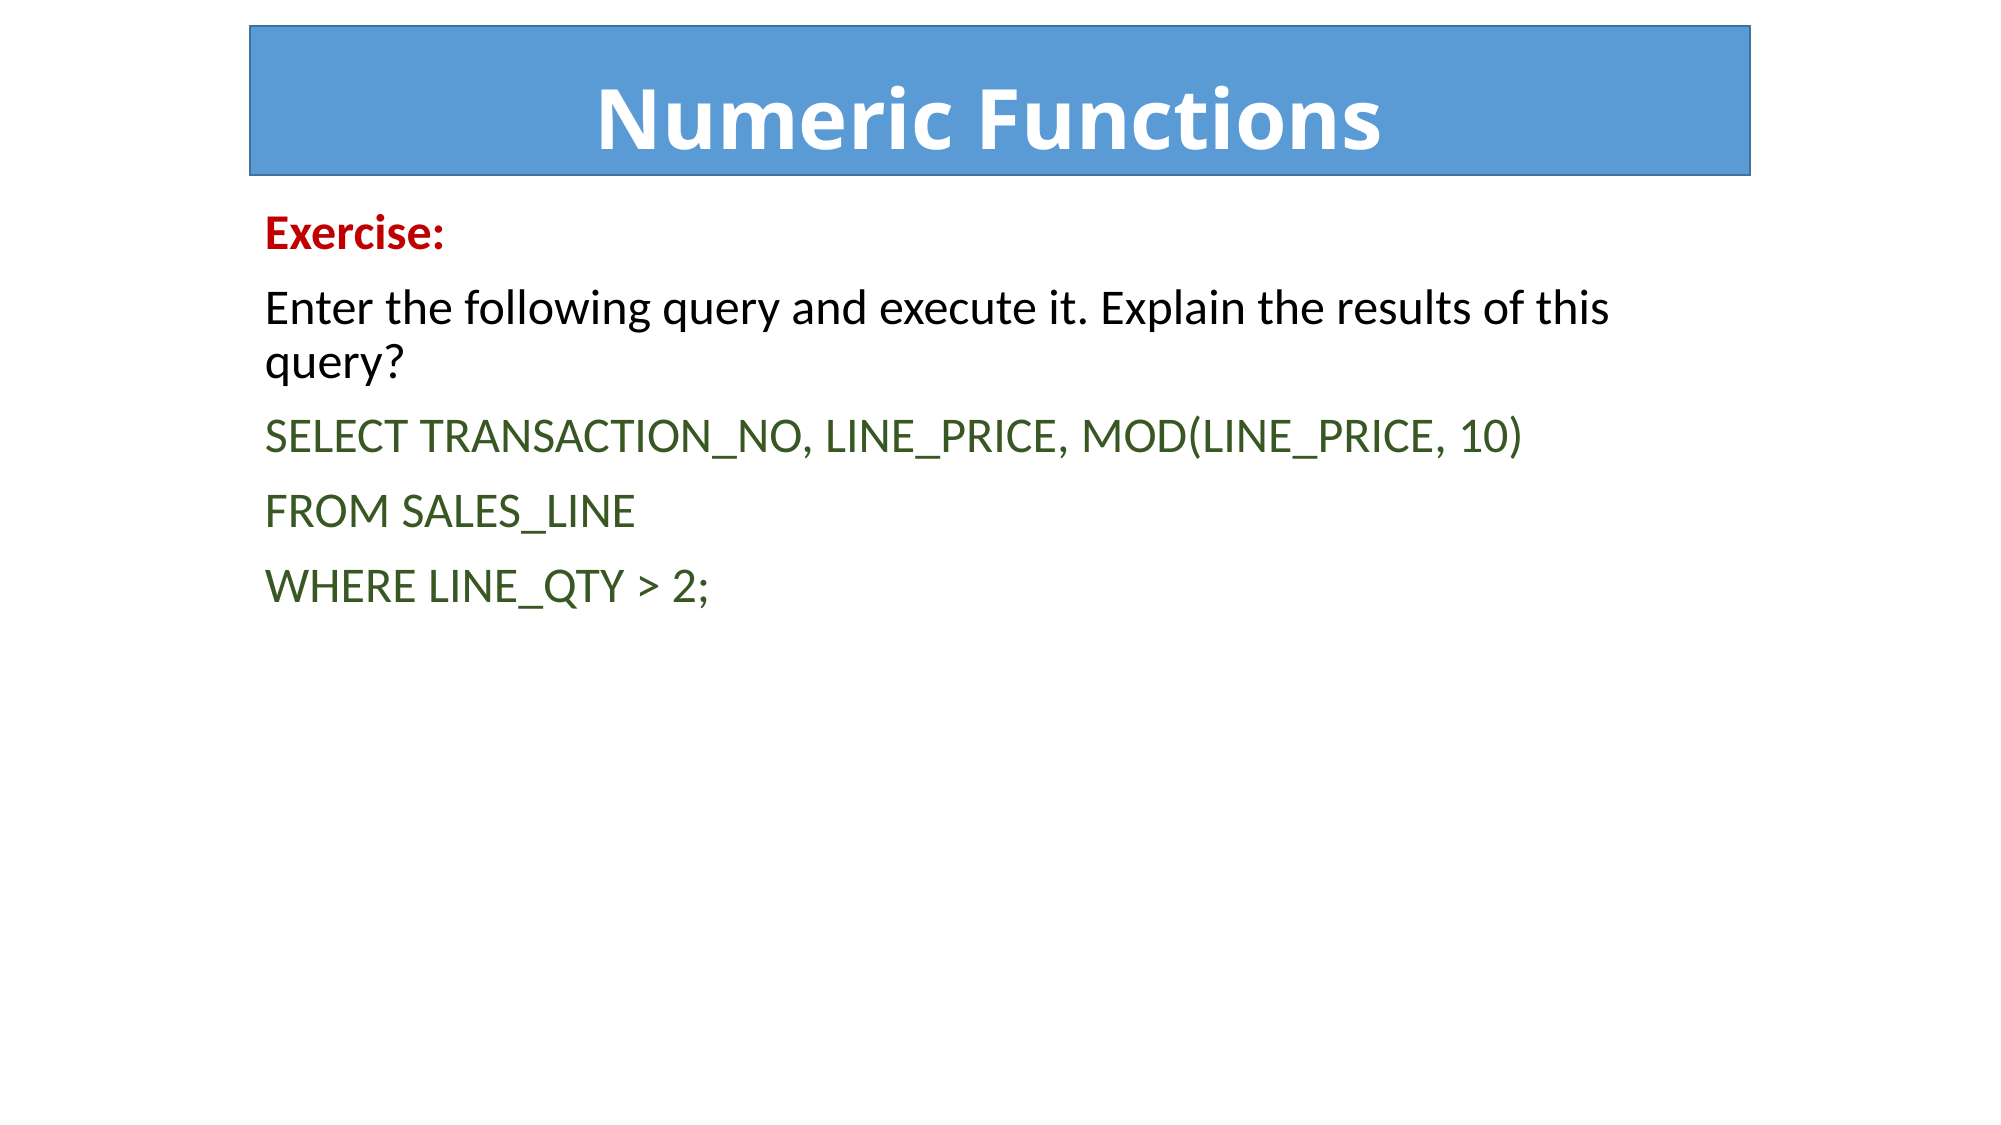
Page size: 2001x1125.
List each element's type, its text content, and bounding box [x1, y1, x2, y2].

subtitle Exercise: Enter the following query and execute it. Explain the results of this query? SELECT TRANSACTION_NO, LINE_PRICE, MOD(LINE_PRICE, 10) FROM SALES_LINE WHERE LINE_QTY > 2; [249, 198, 1750, 1051]
title Numeric Functions [249, 26, 1750, 176]
